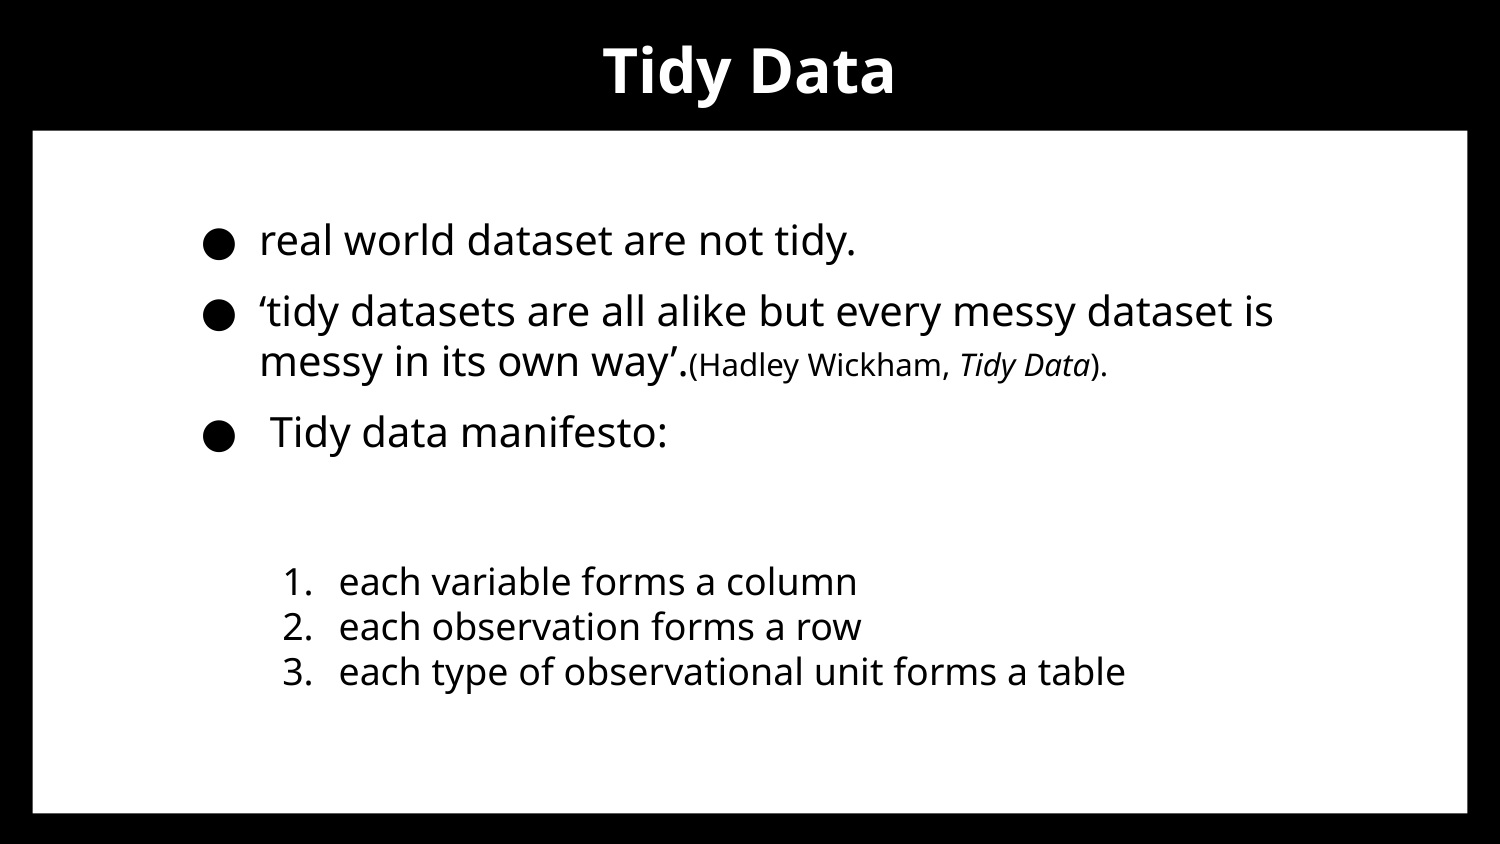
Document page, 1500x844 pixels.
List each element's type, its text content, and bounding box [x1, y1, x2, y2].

text_box Tidy Data [32, 21, 1468, 116]
text_box real world dataset are not tidy. ‘tidy datasets are all alike but every messy dataset is messy in its own way’.(Hadley Wickham, Tidy Data). Tidy data manifesto: [169, 133, 1331, 806]
text_box each variable forms a column each observation forms a row each type of observational unit forms a table [248, 499, 1433, 752]
